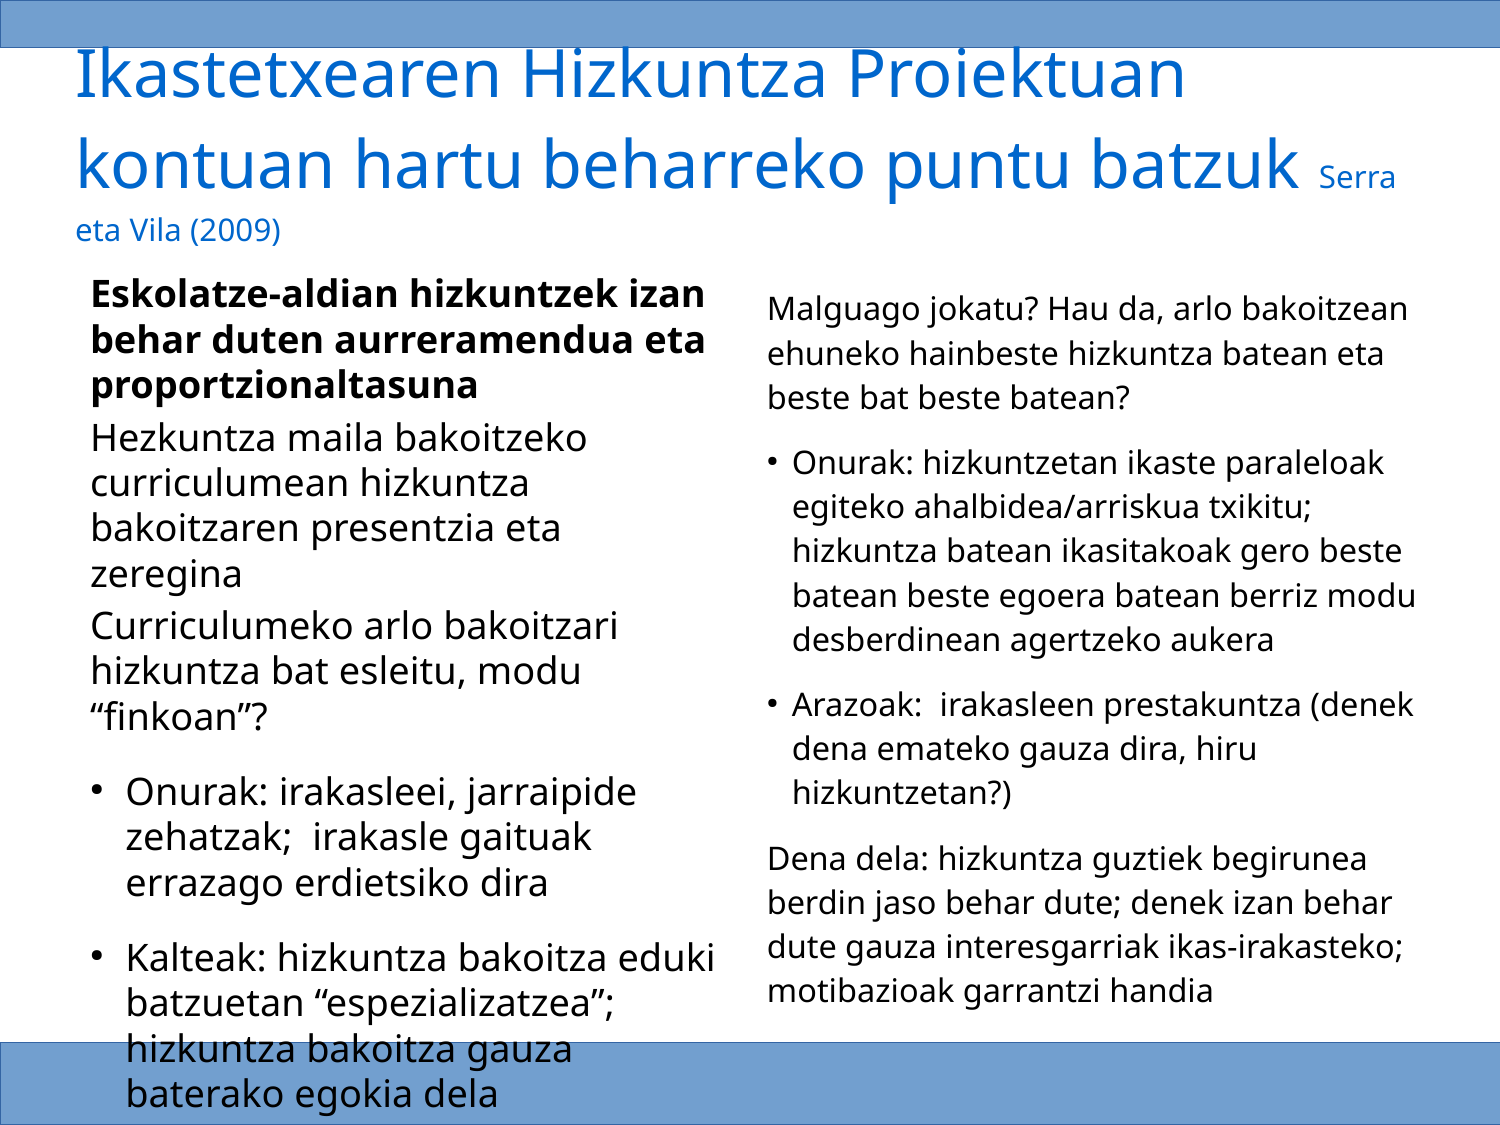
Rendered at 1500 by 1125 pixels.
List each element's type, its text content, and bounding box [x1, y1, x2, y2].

list Eskolatze-aldian hizkuntzek izan behar duten aurreramendua eta proportzionaltasuna Hezkuntza maila bakoitzeko curriculumean hizkuntza bakoitzaren presentzia eta zeregina Curriculumeko arlo bakoitzari hizkuntza bat esleitu, modu “finkoan”? Onurak: irakasleei, jarraipide zehatzak; irakasle gaituak errazago erdietsiko dira Kalteak: hizkuntza bakoitza eduki batzuetan “espezializatzea”; hizkuntza bakoitza gauza baterako egokia dela pentsaraztea [75, 262, 734, 1005]
title Ikastetxearen Hizkuntza Proiektuan kontuan hartu beharreko puntu batzuk Serra eta Vila (2009) [75, 45, 1425, 233]
list Malguago jokatu? Hau da, arlo bakoitzean ehuneko hainbeste hizkuntza batean eta beste bat beste batean? Onurak: hizkuntzetan ikaste paraleloak egiteko ahalbidea/arriskua txikitu; hizkuntza batean ikasitakoak gero beste batean beste egoera batean berriz modu desberdinean agertzeko aukera Arazoak: irakasleen prestakuntza (denek dena emateko gauza dira, hiru hizkuntzetan?) Dena dela: hizkuntza guztiek begirunea berdin jaso behar dute; denek izan behar dute gauza interesgarriak ikas-irakasteko; motibazioak garrantzi handia [766, 286, 1426, 1029]
